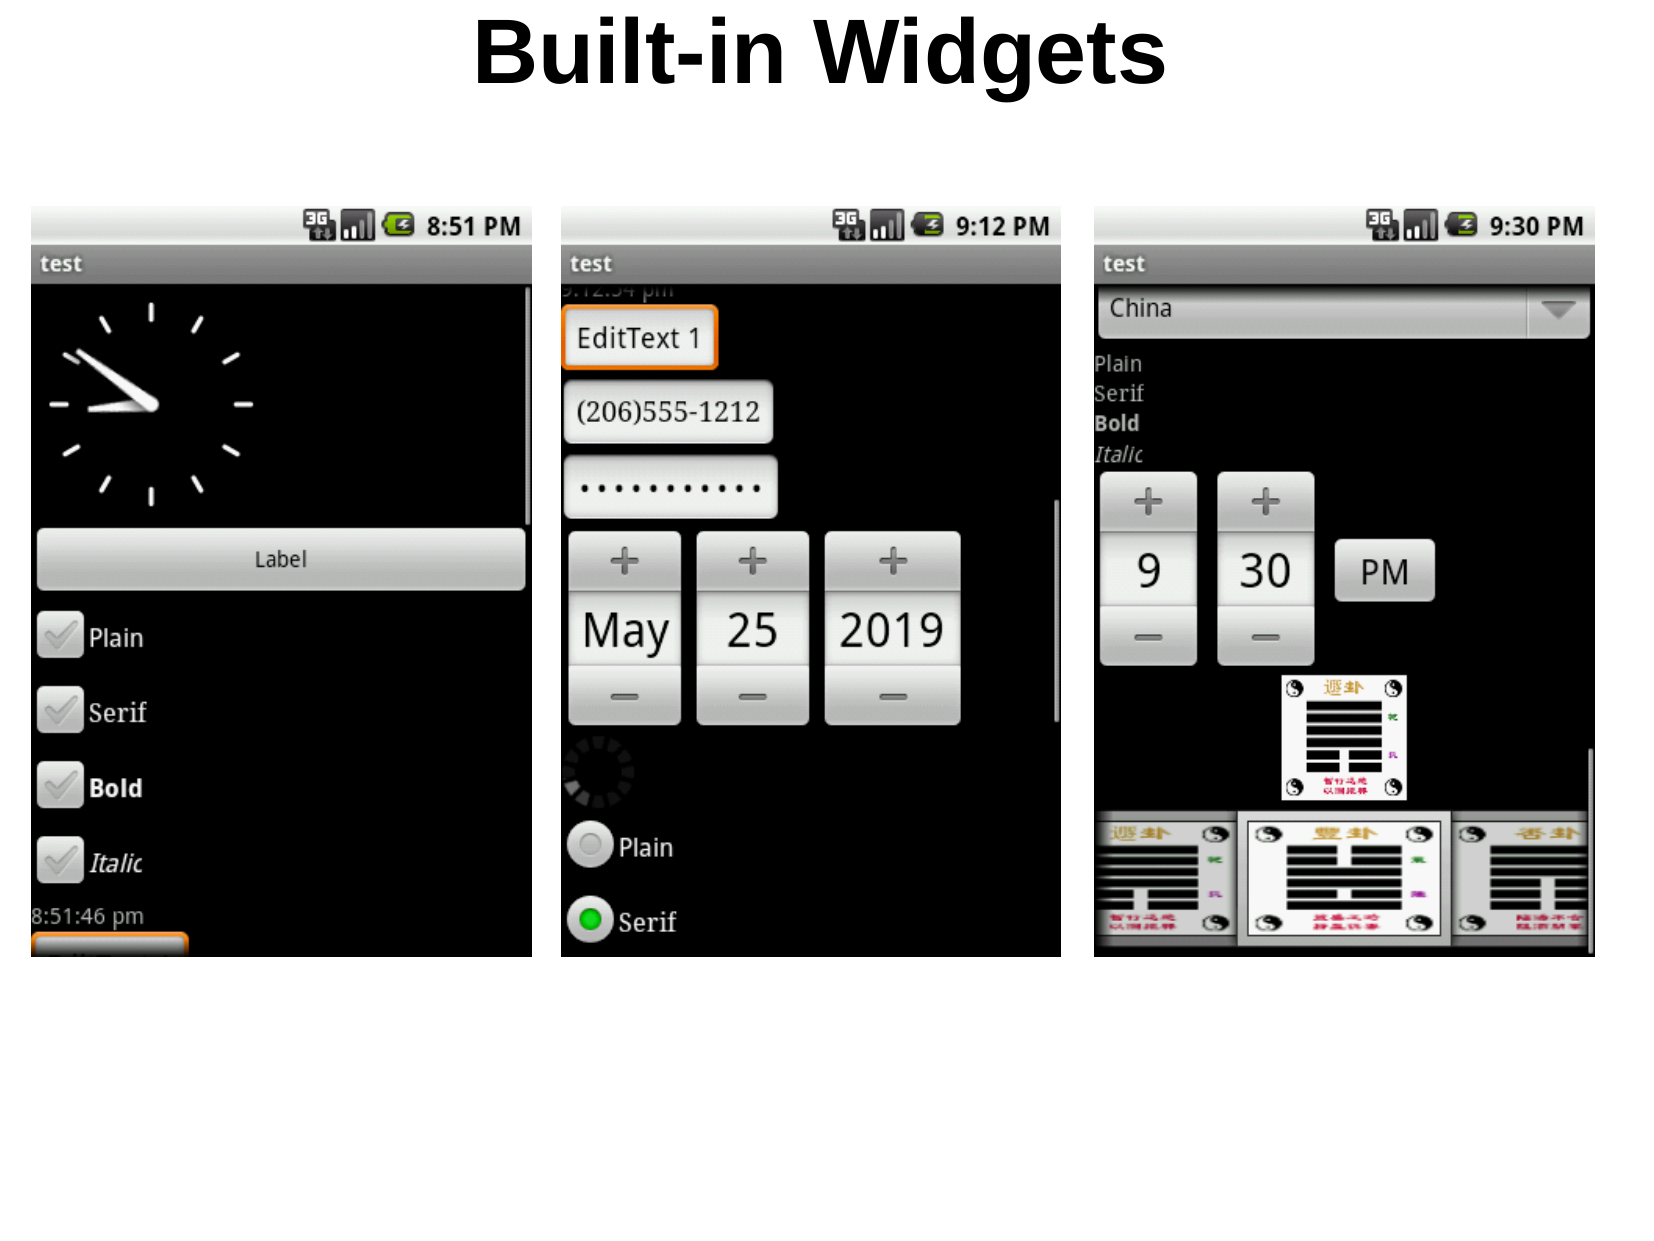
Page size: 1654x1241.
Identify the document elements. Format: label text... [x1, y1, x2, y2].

picture [31, 206, 532, 957]
picture [1094, 206, 1595, 957]
picture [561, 206, 1061, 957]
title Built-in Widgets [76, 0, 1565, 148]
